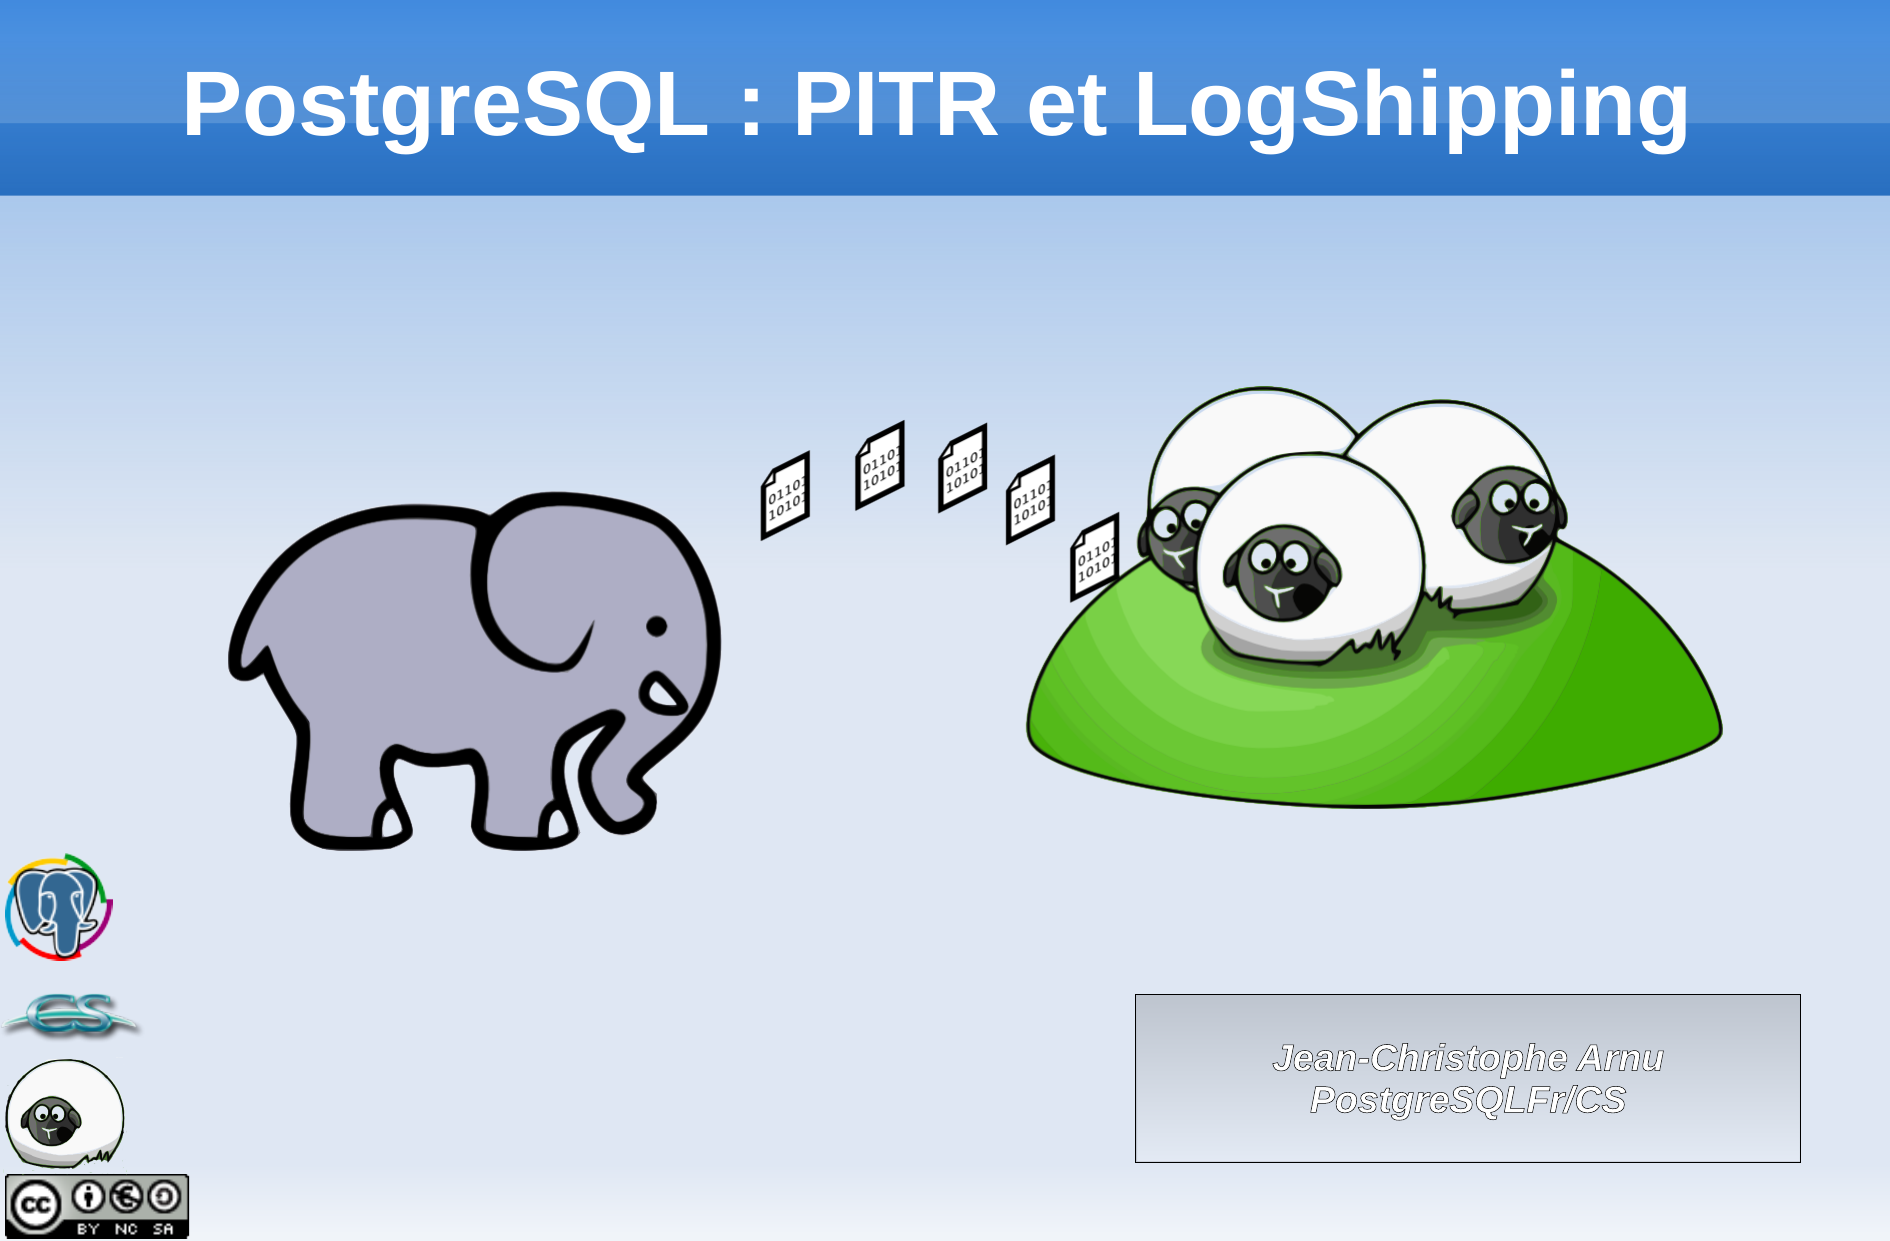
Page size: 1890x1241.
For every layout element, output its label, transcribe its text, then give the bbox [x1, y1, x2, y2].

text_box Jean-Christophe Arnu PostgreSQLFr/CS [1135, 994, 1801, 1163]
title PostgreSQL : PITR et LogShipping [87, 0, 1789, 208]
picture [0, 0, 1890, 1241]
